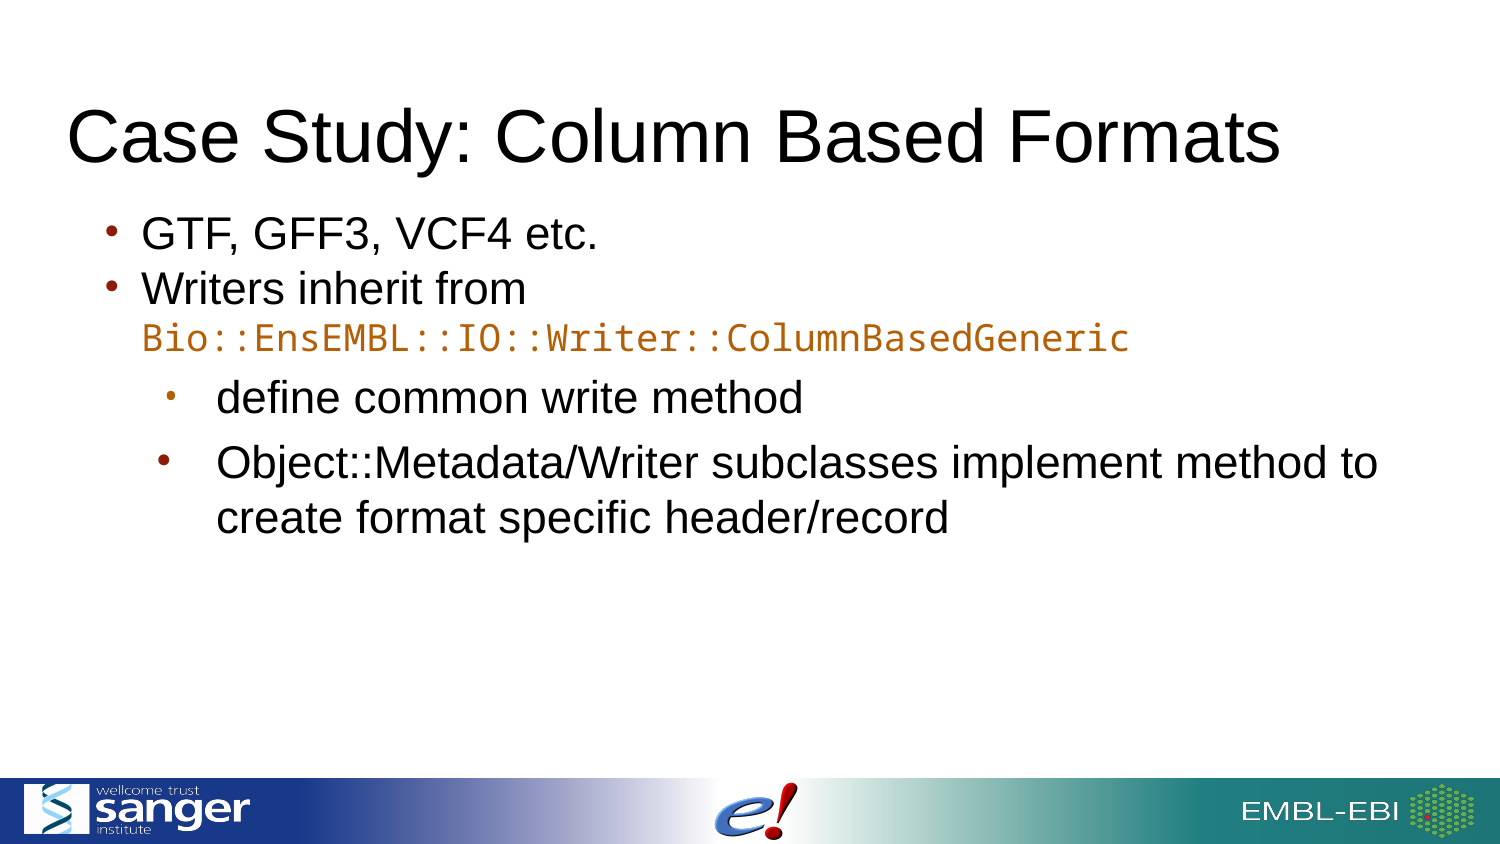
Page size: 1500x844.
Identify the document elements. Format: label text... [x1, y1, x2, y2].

list GTF, GFF3, VCF4 etc. Writers inherit from Bio::EnsEMBL::IO::Writer::ColumnBasedGeneric define common write method Object::Metadata/Writer subclasses implement method to create format specific header/record [51, 189, 1449, 750]
picture [0, 778, 1500, 844]
title Case Study: Column Based Formats [51, 72, 1449, 167]
